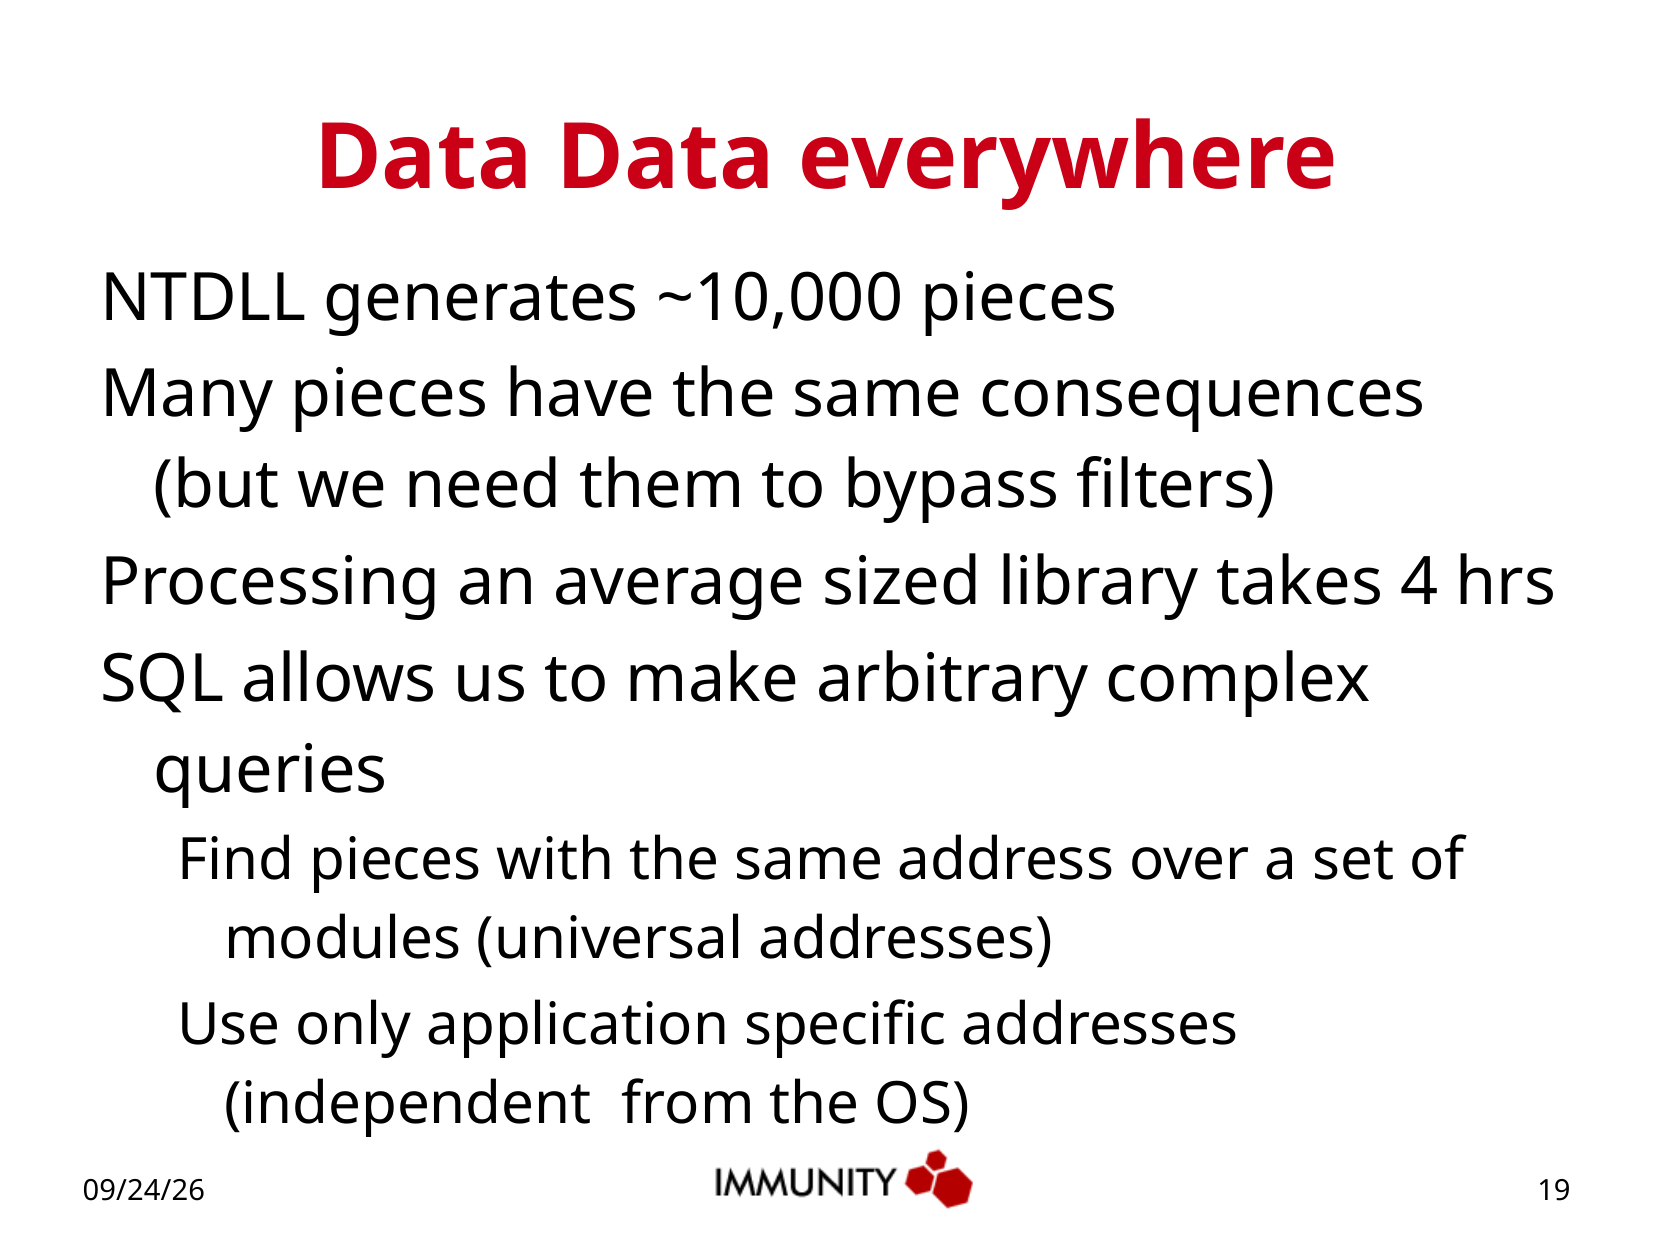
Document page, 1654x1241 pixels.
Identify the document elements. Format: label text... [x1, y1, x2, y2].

title Data Data everywhere [82, 49, 1571, 248]
list NTDLL generates ~10,000 pieces Many pieces have the same consequences (but we need them to bypass filters) Processing an average sized library takes 4 hrs SQL allows us to make arbitrary complex queries Find pieces with the same address over a set of modules (universal addresses) Use only application specific addresses (independent from the OS) [82, 248, 1571, 1053]
picture [694, 1130, 984, 1235]
